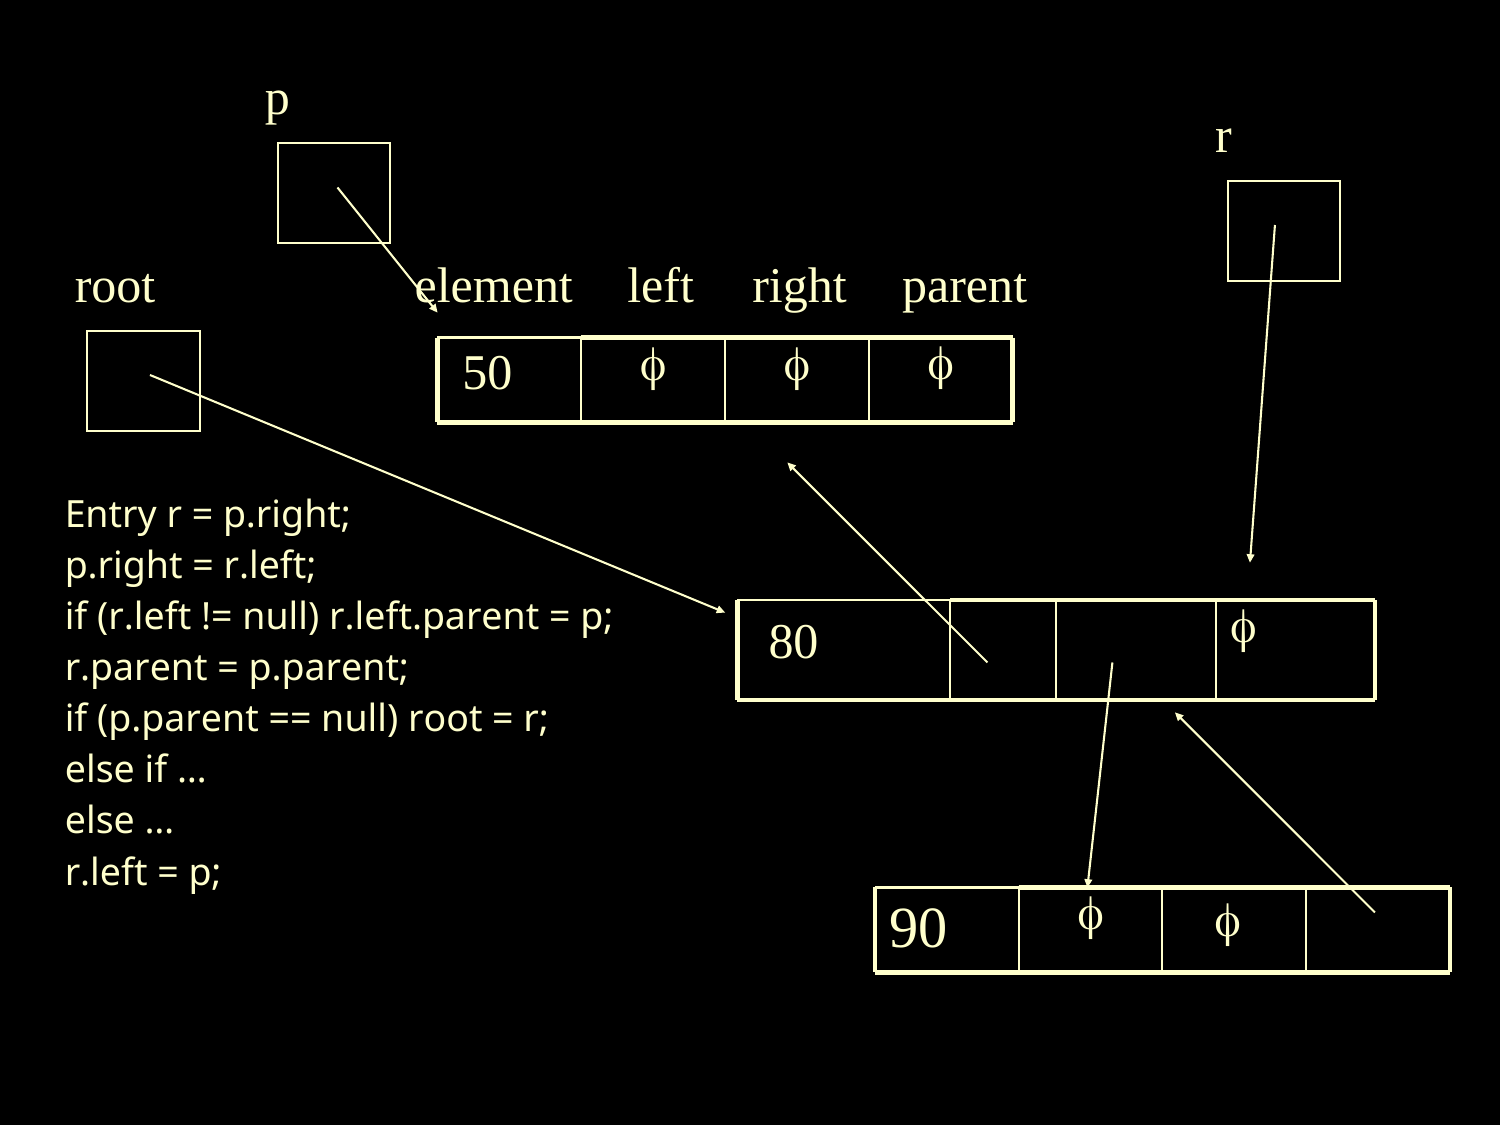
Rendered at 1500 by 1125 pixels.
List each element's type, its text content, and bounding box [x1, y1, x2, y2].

text_box right [737, 249, 862, 321]
text_box 50 [447, 337, 528, 409]
text_box  [912, 337, 969, 399]
text_box element [399, 249, 589, 321]
text_box 80 [753, 606, 834, 678]
text_box left [612, 249, 710, 321]
text_box  [582, 340, 724, 420]
text_box  [1062, 887, 1119, 949]
text_box  [1217, 602, 1373, 698]
text_box Entry r = p.right; p.right = r.left; if (r.left != null) r.left.parent = p; r.parent = p.parent; if (p.parent == null) root = r; else if … else … r.left = p; [50, 480, 629, 904]
text_box root [59, 249, 171, 321]
text_box  [726, 340, 868, 420]
text_box parent [887, 249, 1043, 321]
text_box 90 [877, 889, 1018, 970]
text_box  [1199, 894, 1256, 956]
text_box p [250, 62, 305, 134]
text_box r [1200, 99, 1247, 171]
